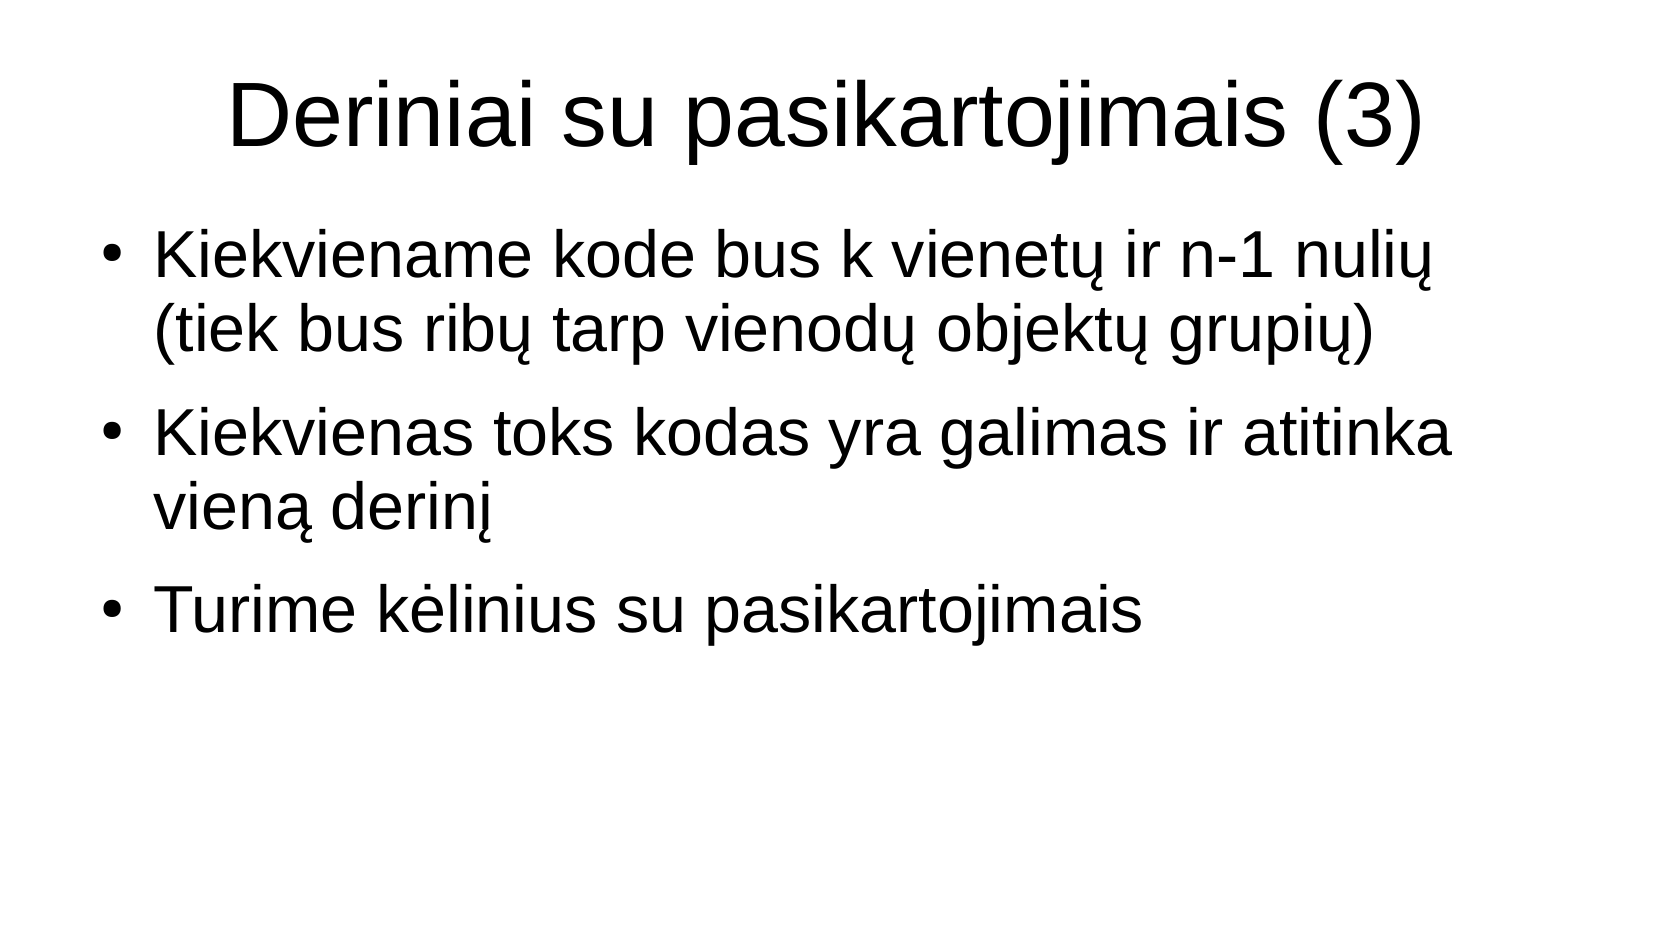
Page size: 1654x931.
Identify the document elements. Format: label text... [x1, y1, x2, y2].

title Deriniai su pasikartojimais (3) [82, 36, 1571, 193]
list Kiekviename kode bus k vienetų ir n-1 nulių (tiek bus ribų tarp vienodų objektų grupių) Kiekvienas toks kodas yra galimas ir atitinka vieną derinį Turime kėlinius su pasikartojimais [82, 217, 1571, 757]
